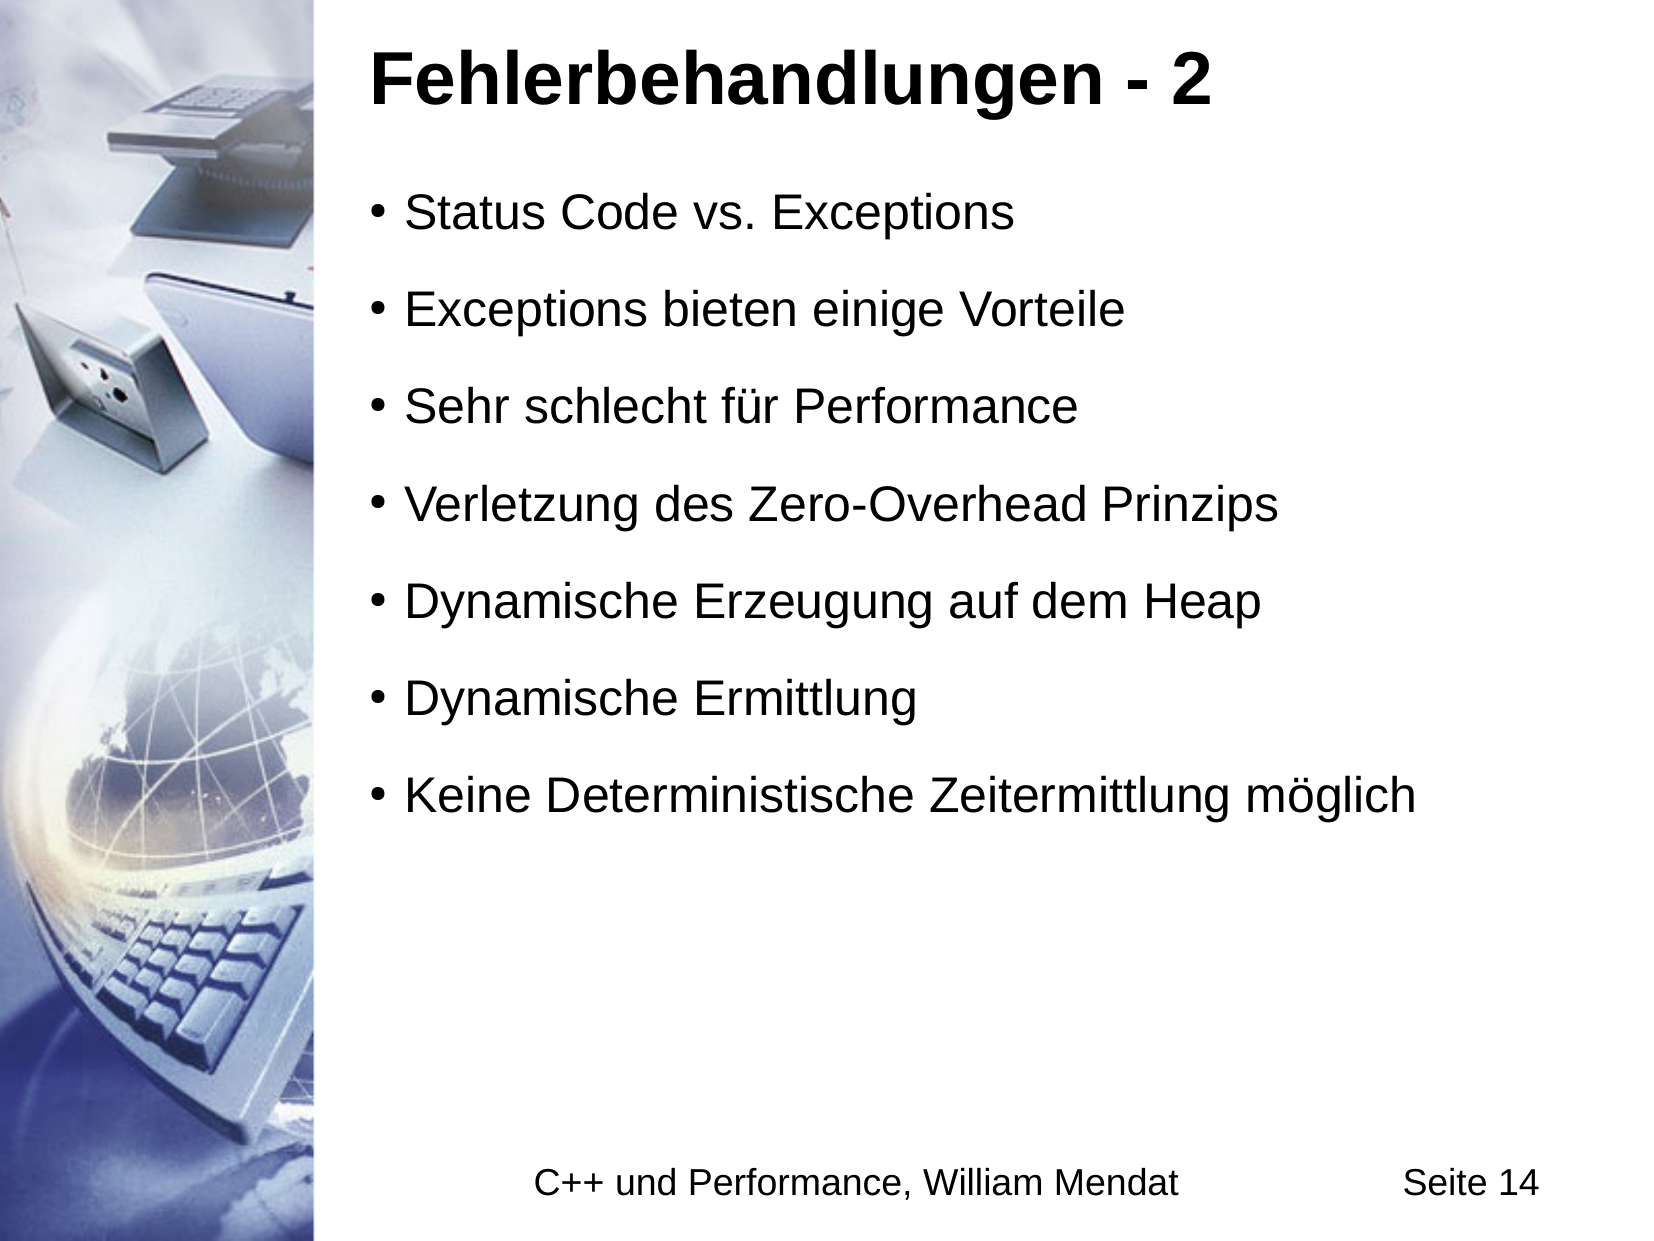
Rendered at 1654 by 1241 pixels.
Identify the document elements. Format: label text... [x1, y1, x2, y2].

text_box Status Code vs. Exceptions Exceptions bieten einige Vorteile Sehr schlecht für Performance Verletzung des Zero-Overhead Prinzips Dynamische Erzeugung auf dem Heap Dynamische Ermittlung Keine Deterministische Zeitermittlung möglich [354, 177, 1536, 1004]
text_box Fehlerbehandlungen - 2 [354, 29, 1625, 129]
text_box Seite 14 [1387, 1153, 1625, 1211]
picture [0, 0, 1654, 1241]
text_box C++ und Performance, William Mendat [354, 1153, 1359, 1241]
